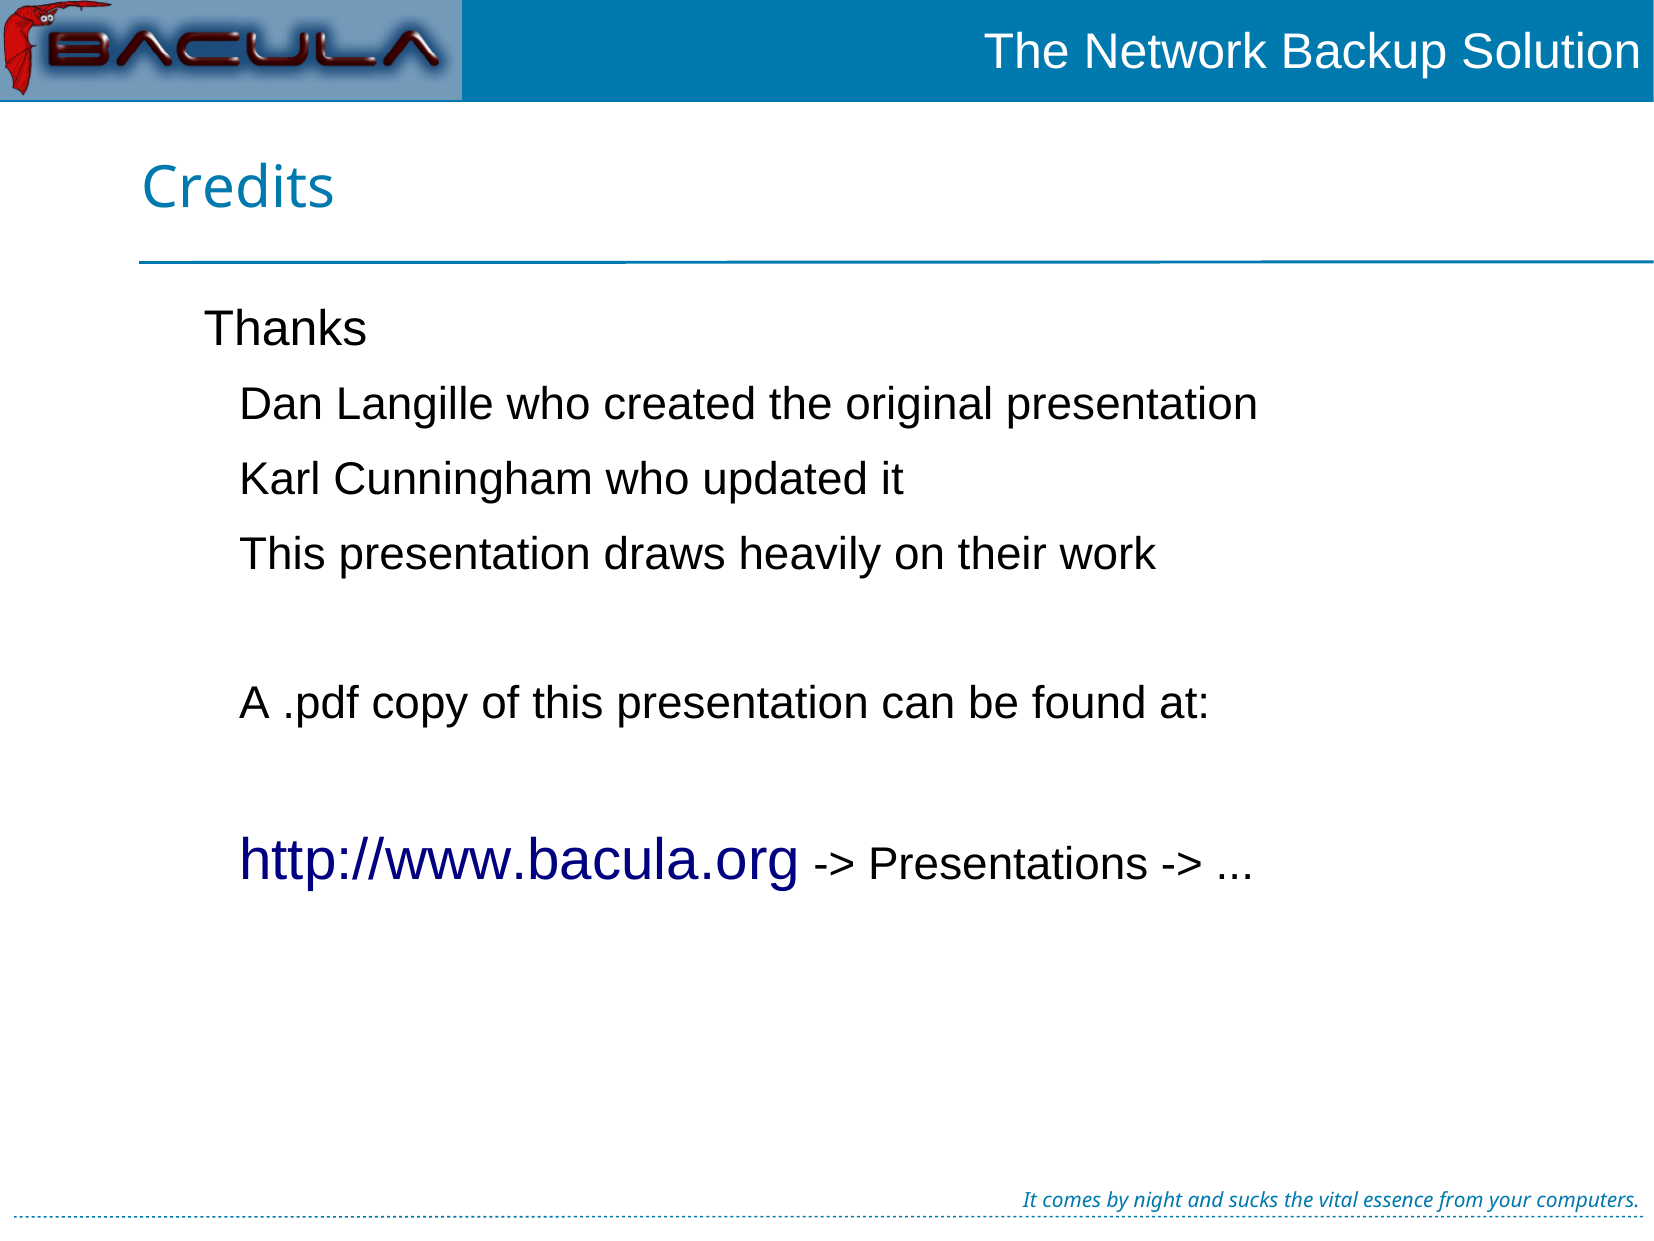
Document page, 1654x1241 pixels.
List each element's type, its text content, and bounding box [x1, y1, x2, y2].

list Thanks Dan Langille who created the original presentation Karl Cunningham who updated it This presentation draws heavily on their work A .pdf copy of this presentation can be found at: http://www.bacula.org -> Presentations -> ... [144, 300, 1538, 1216]
picture [0, 0, 461, 99]
title Credits [141, 112, 1501, 226]
